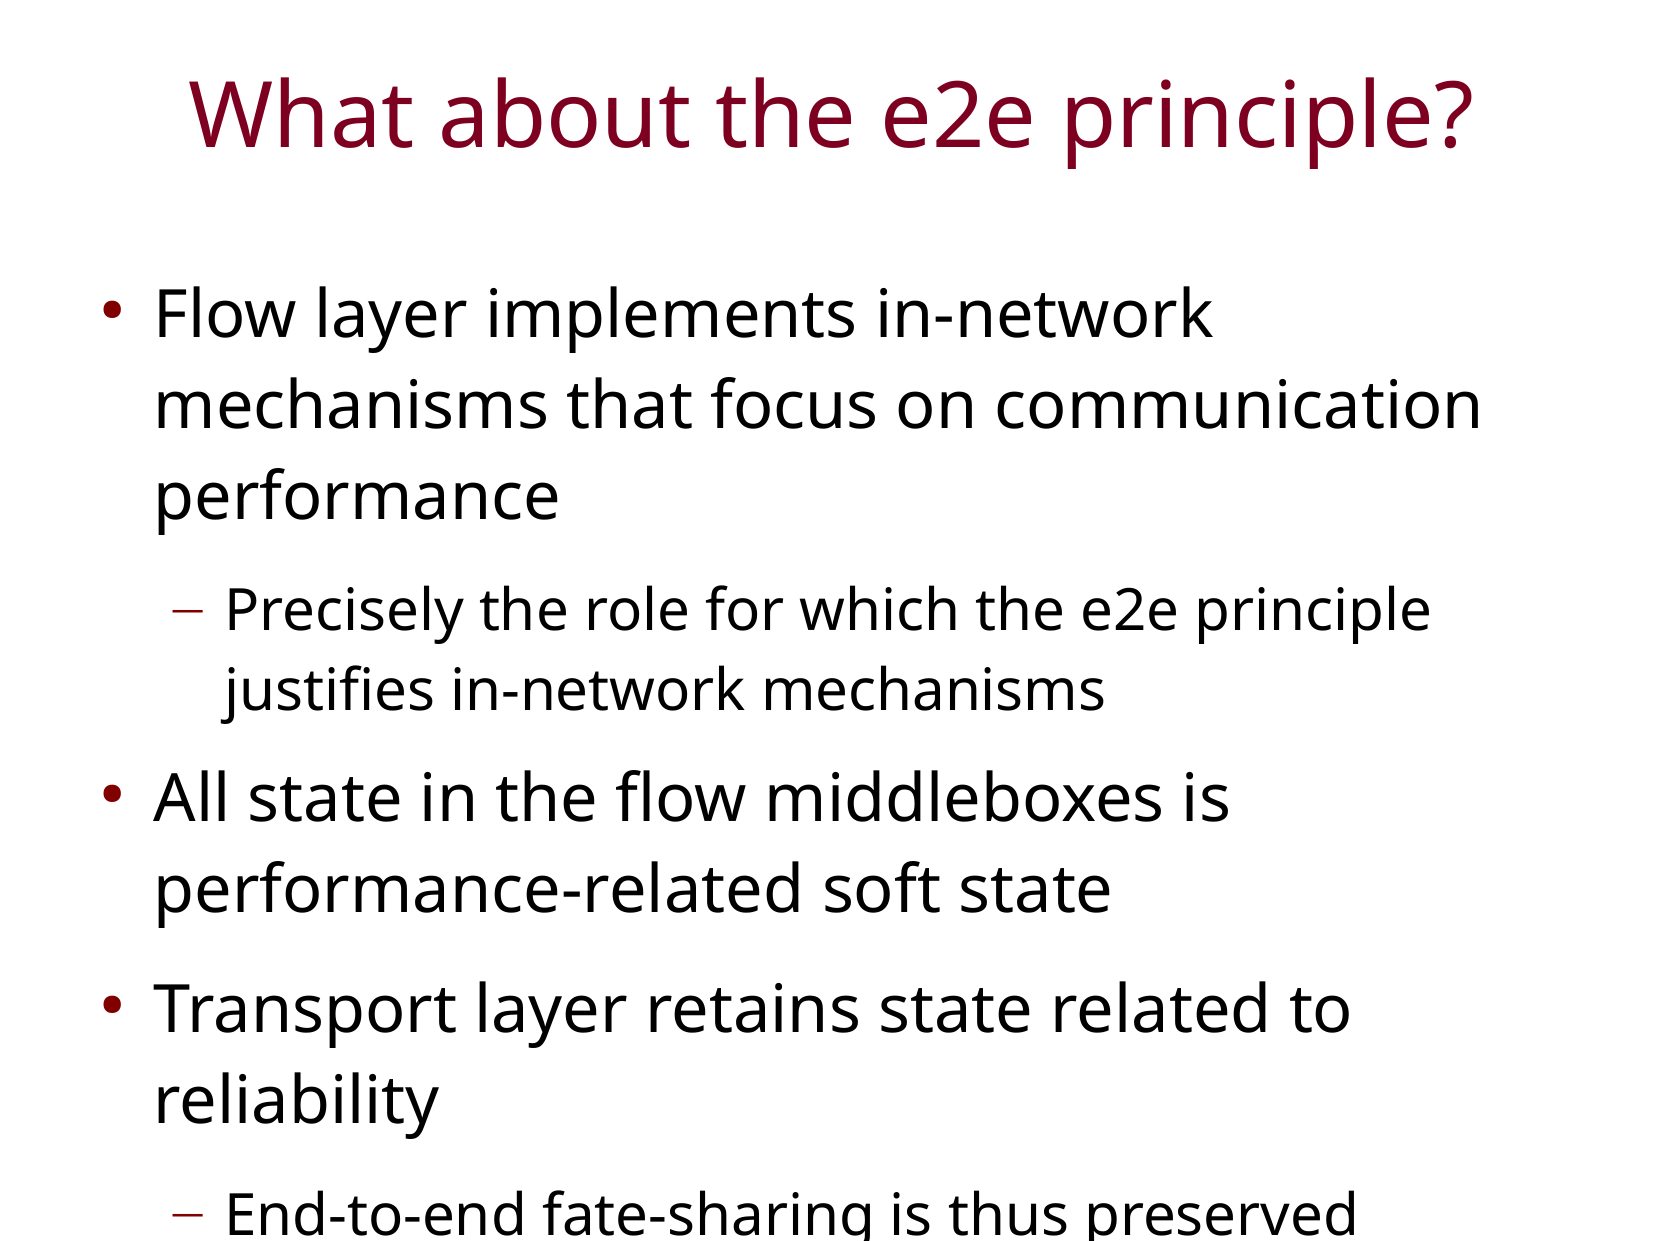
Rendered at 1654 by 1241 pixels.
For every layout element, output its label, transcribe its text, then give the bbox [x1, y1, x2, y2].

list Flow layer implements in-network mechanisms that focus on communication performance Precisely the role for which the e2e principle justifies in-network mechanisms All state in the flow middleboxes is performance-related soft state Transport layer retains state related to reliability End-to-end fate-sharing is thus preserved Transport layer is still the first end-to-end layer [82, 266, 1571, 1071]
title What about the e2e principle? [25, 8, 1639, 216]
